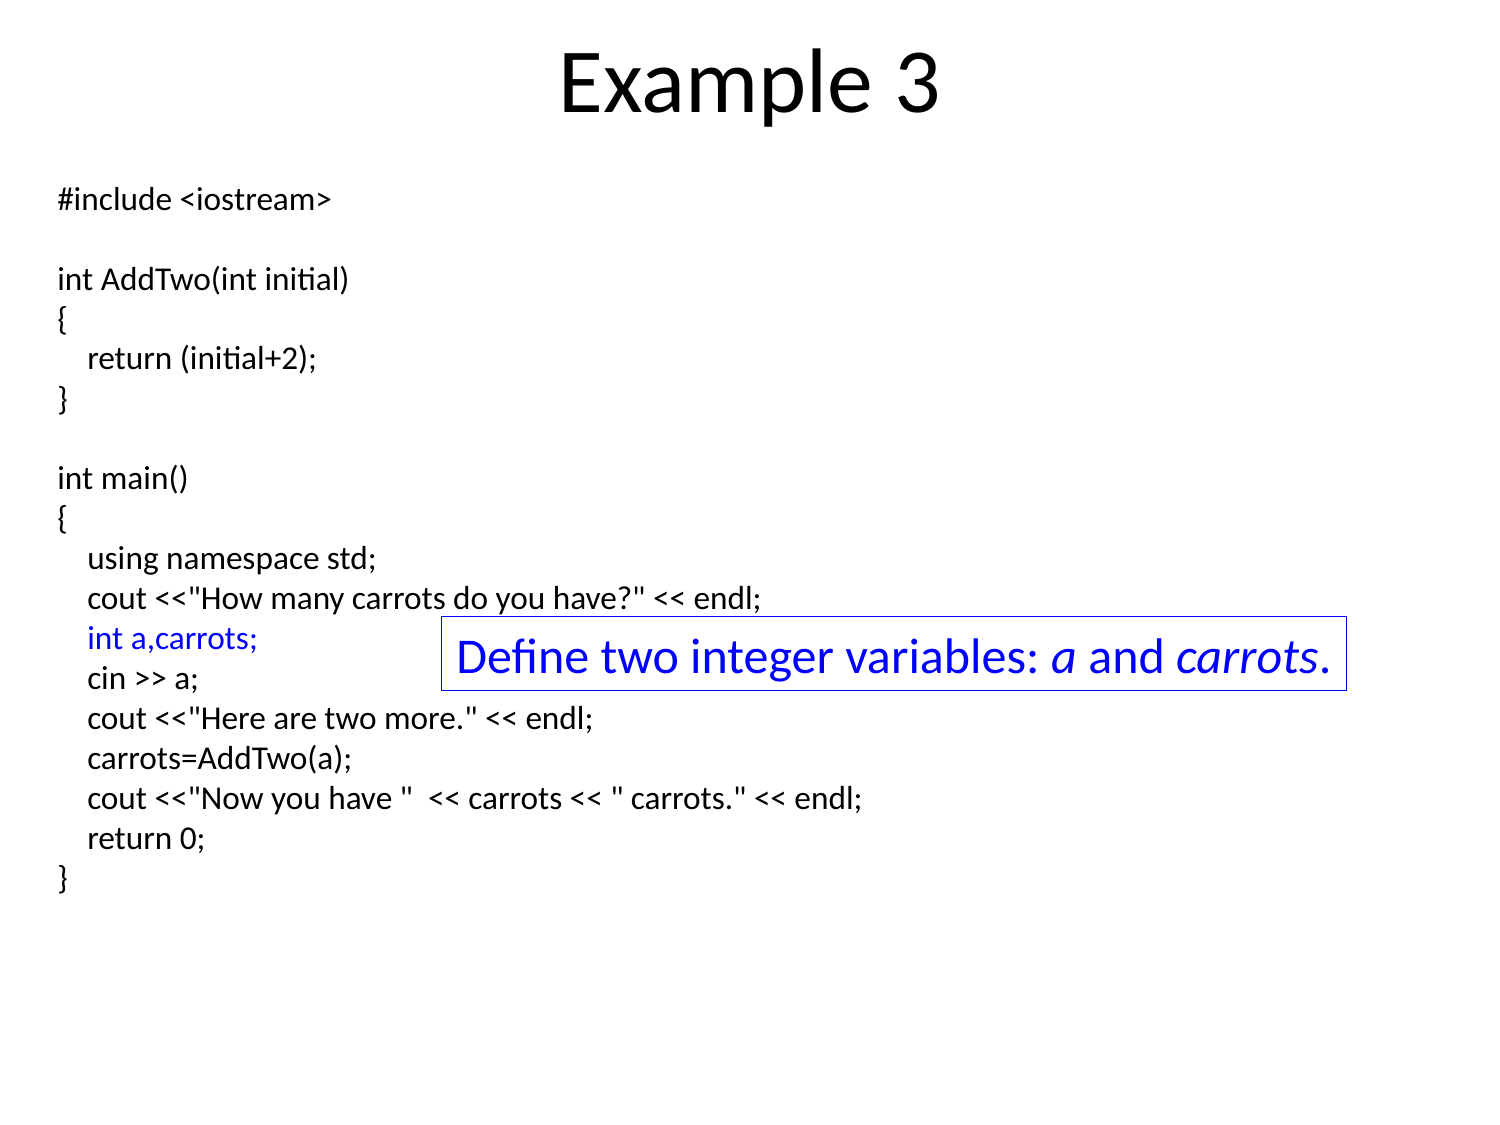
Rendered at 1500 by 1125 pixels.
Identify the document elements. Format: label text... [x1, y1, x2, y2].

text_box Define two integer variables: a and carrots. [441, 616, 1347, 691]
title Example 3 [75, 0, 1425, 170]
list #include <iostream> int AddTwo(int initial) { return (initial+2); } int main() { using namespace std; cout <<"How many carrots do you have?" << endl; int a,carrots; cin >> a; cout <<"Here are two more." << endl; carrots=AddTwo(a); cout <<"Now you have " << carrots << " carrots." << endl; return 0; } [42, 169, 1393, 912]
